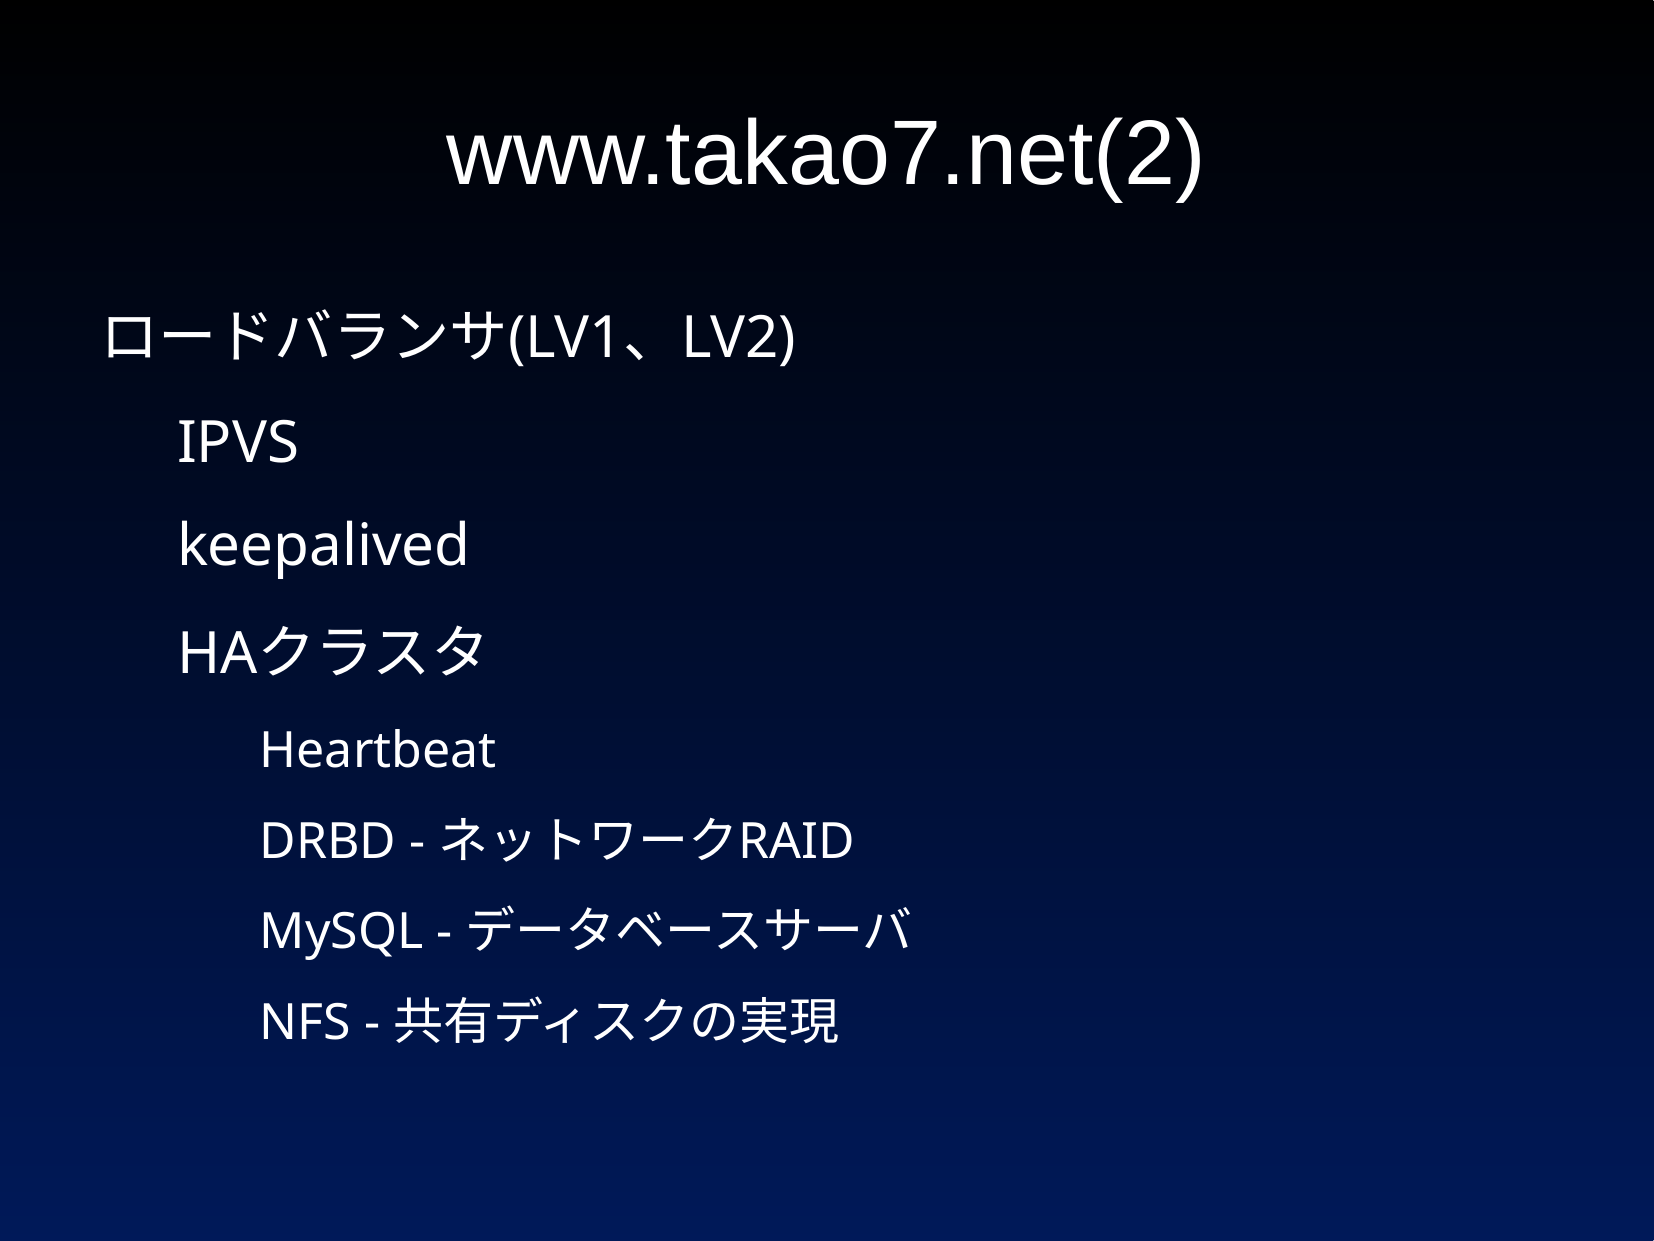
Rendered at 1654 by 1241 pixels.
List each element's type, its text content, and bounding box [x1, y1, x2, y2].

title www.takao7.net(2) [82, 56, 1571, 250]
list ロードバランサ(LV1、LV2) IPVS keepalived HAクラスタ Heartbeat DRBD - ネットワークRAID MySQL - データベースサーバ NFS - 共有ディスクの実現 [82, 290, 1571, 1094]
